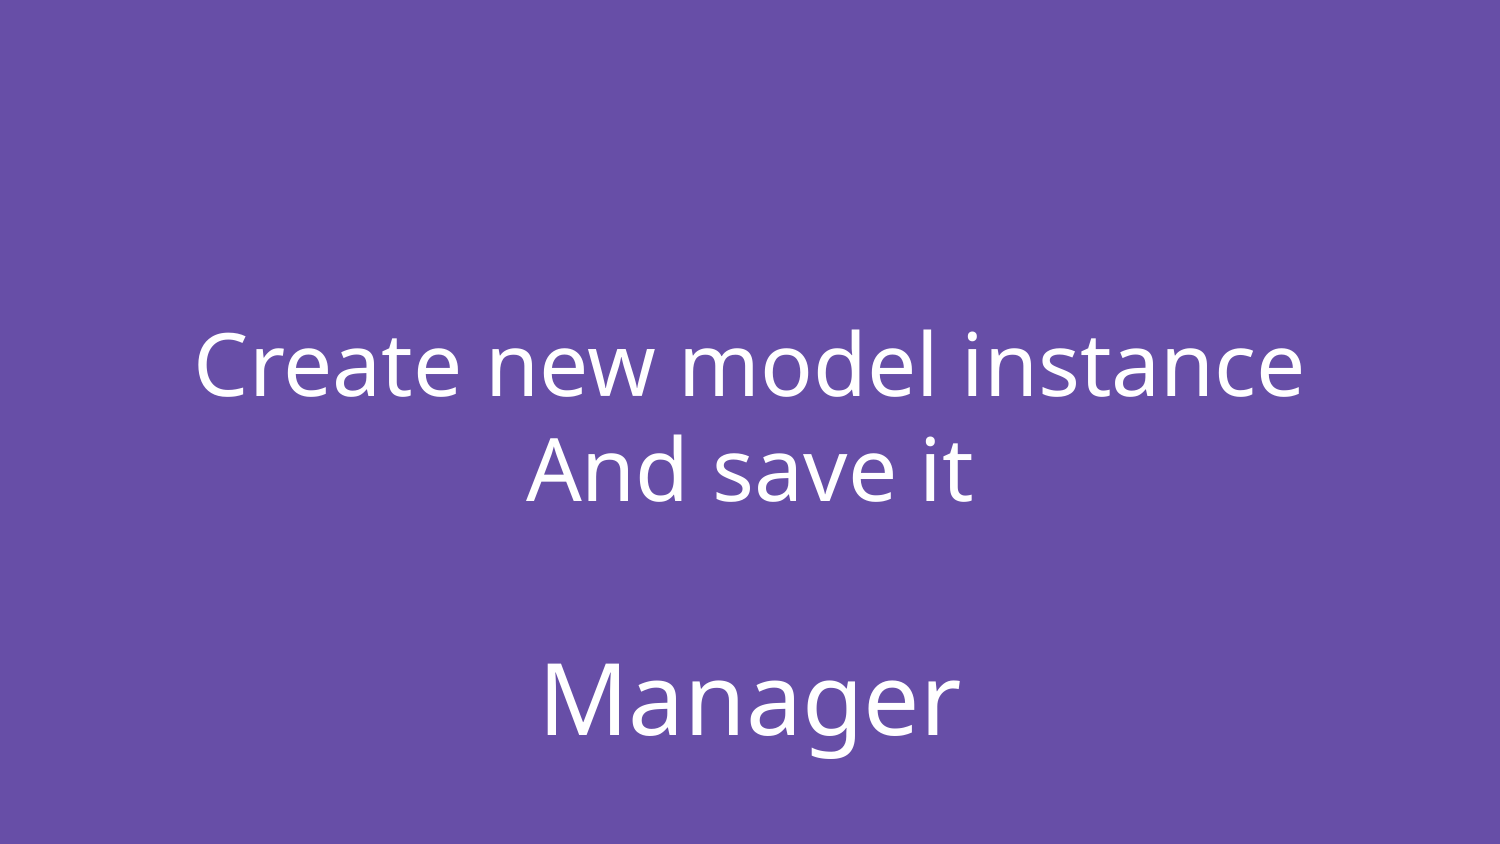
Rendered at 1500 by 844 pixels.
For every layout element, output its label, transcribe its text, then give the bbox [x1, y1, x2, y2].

title Create new model instance And save it [75, 58, 1425, 568]
text_box Manager [75, 568, 1425, 771]
